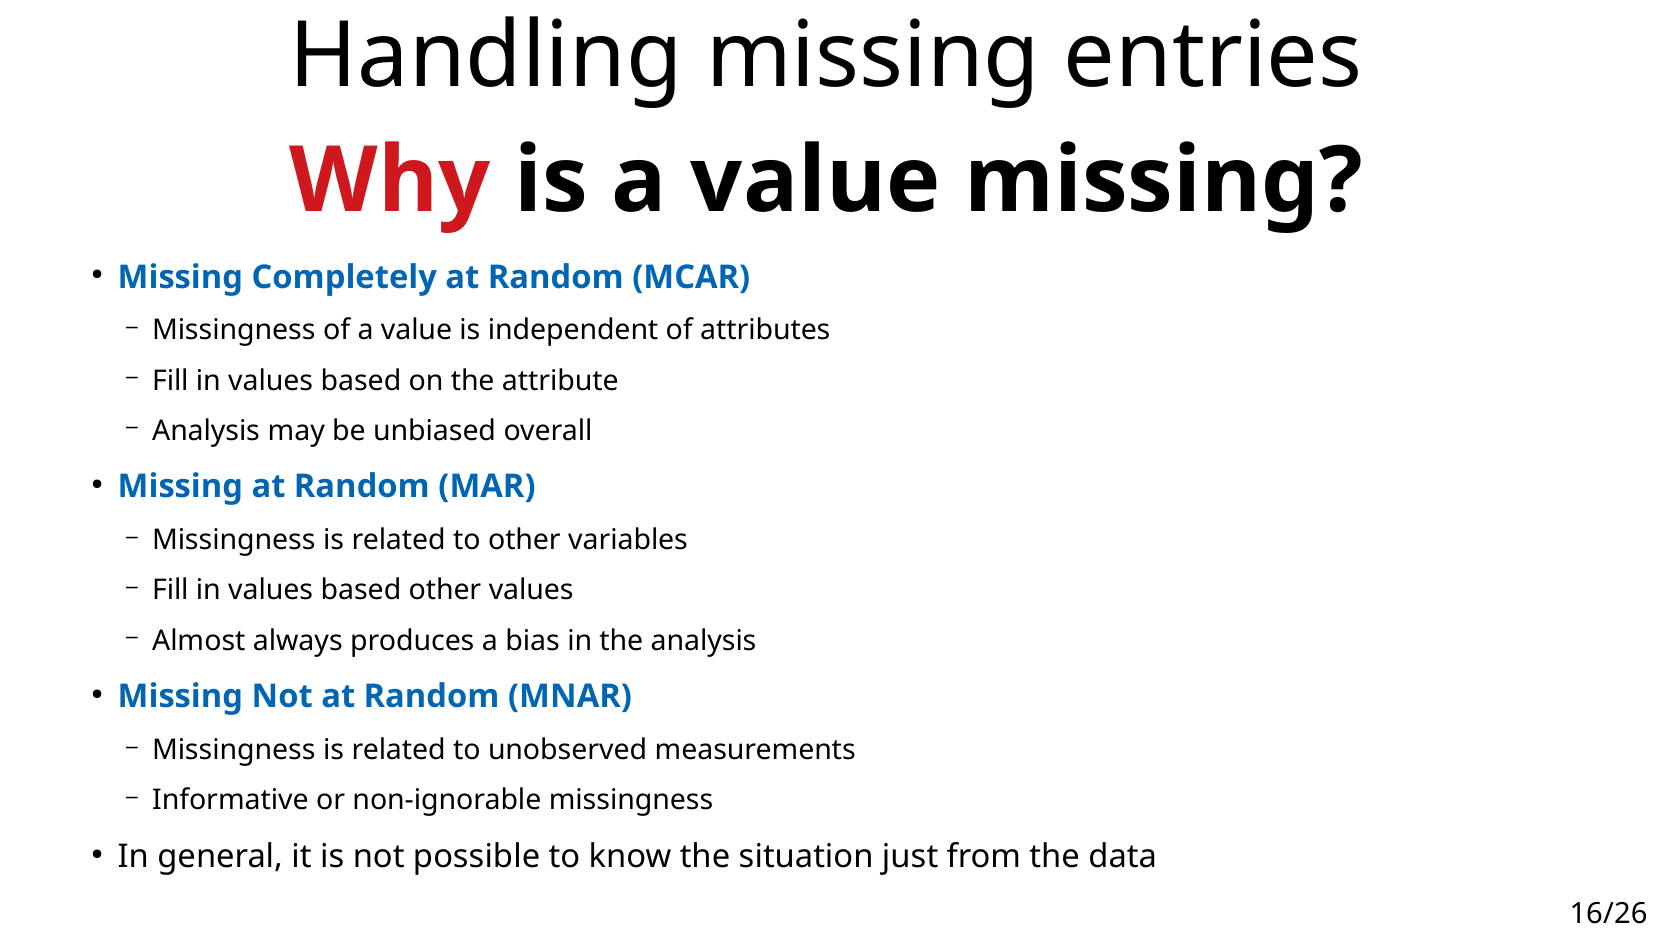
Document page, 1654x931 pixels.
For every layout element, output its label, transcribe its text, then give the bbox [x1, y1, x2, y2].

title Handling missing entries Why is a value missing? [82, 1, 1571, 226]
list Missing Completely at Random (MCAR) Missingness of a value is independent of attributes Fill in values based on the attribute Analysis may be unbiased overall Missing at Random (MAR) Missingness is related to other variables Fill in values based other values Almost always produces a bias in the analysis Missing Not at Random (MNAR) Missingness is related to unobserved measurements Informative or non-ignorable missingness In general, it is not possible to know the situation just from the data [82, 253, 1571, 886]
